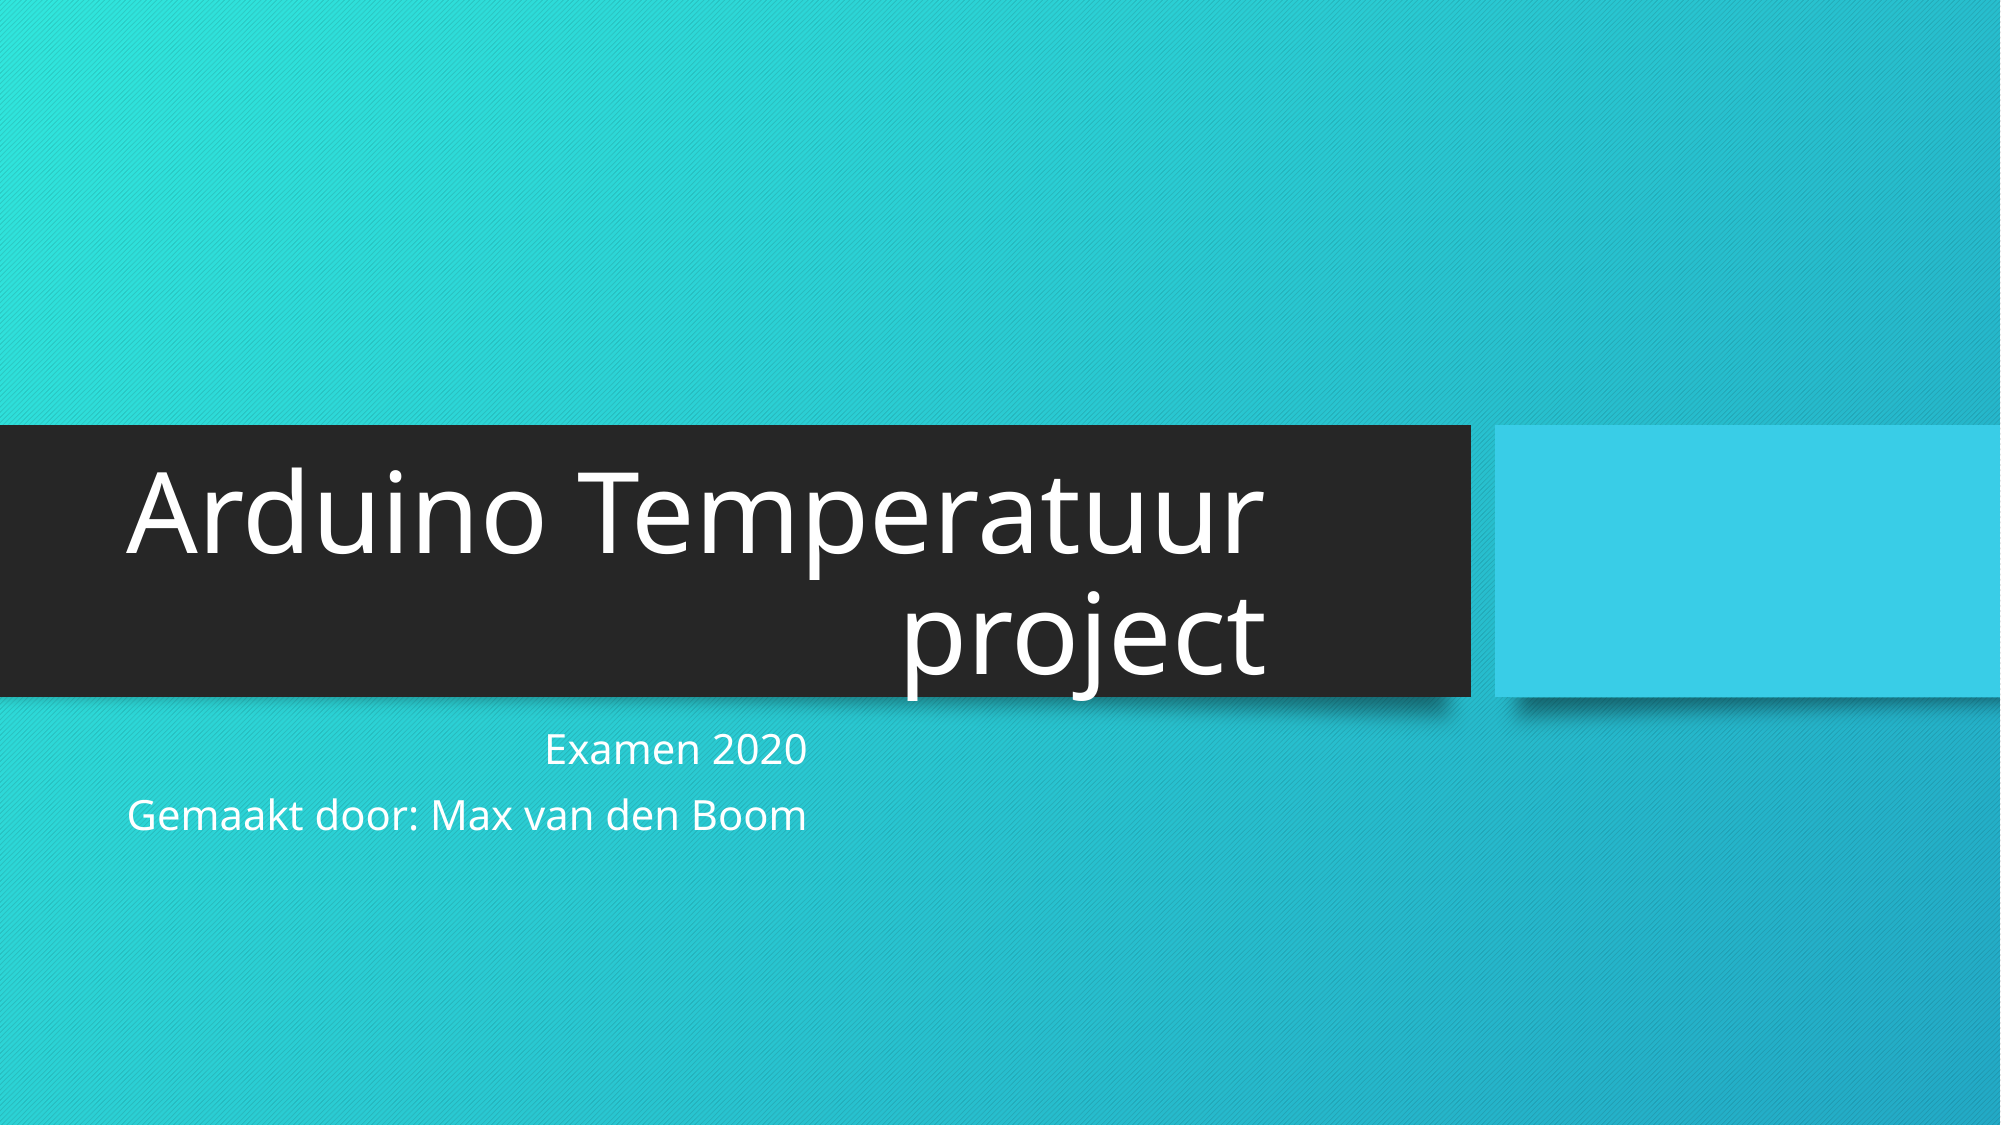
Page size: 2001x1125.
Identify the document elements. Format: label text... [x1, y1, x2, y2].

title Arduino Temperatuur project [111, 448, 1448, 674]
subtitle Examen 2020 Gemaakt door: Max van den Boom [111, 720, 1448, 905]
